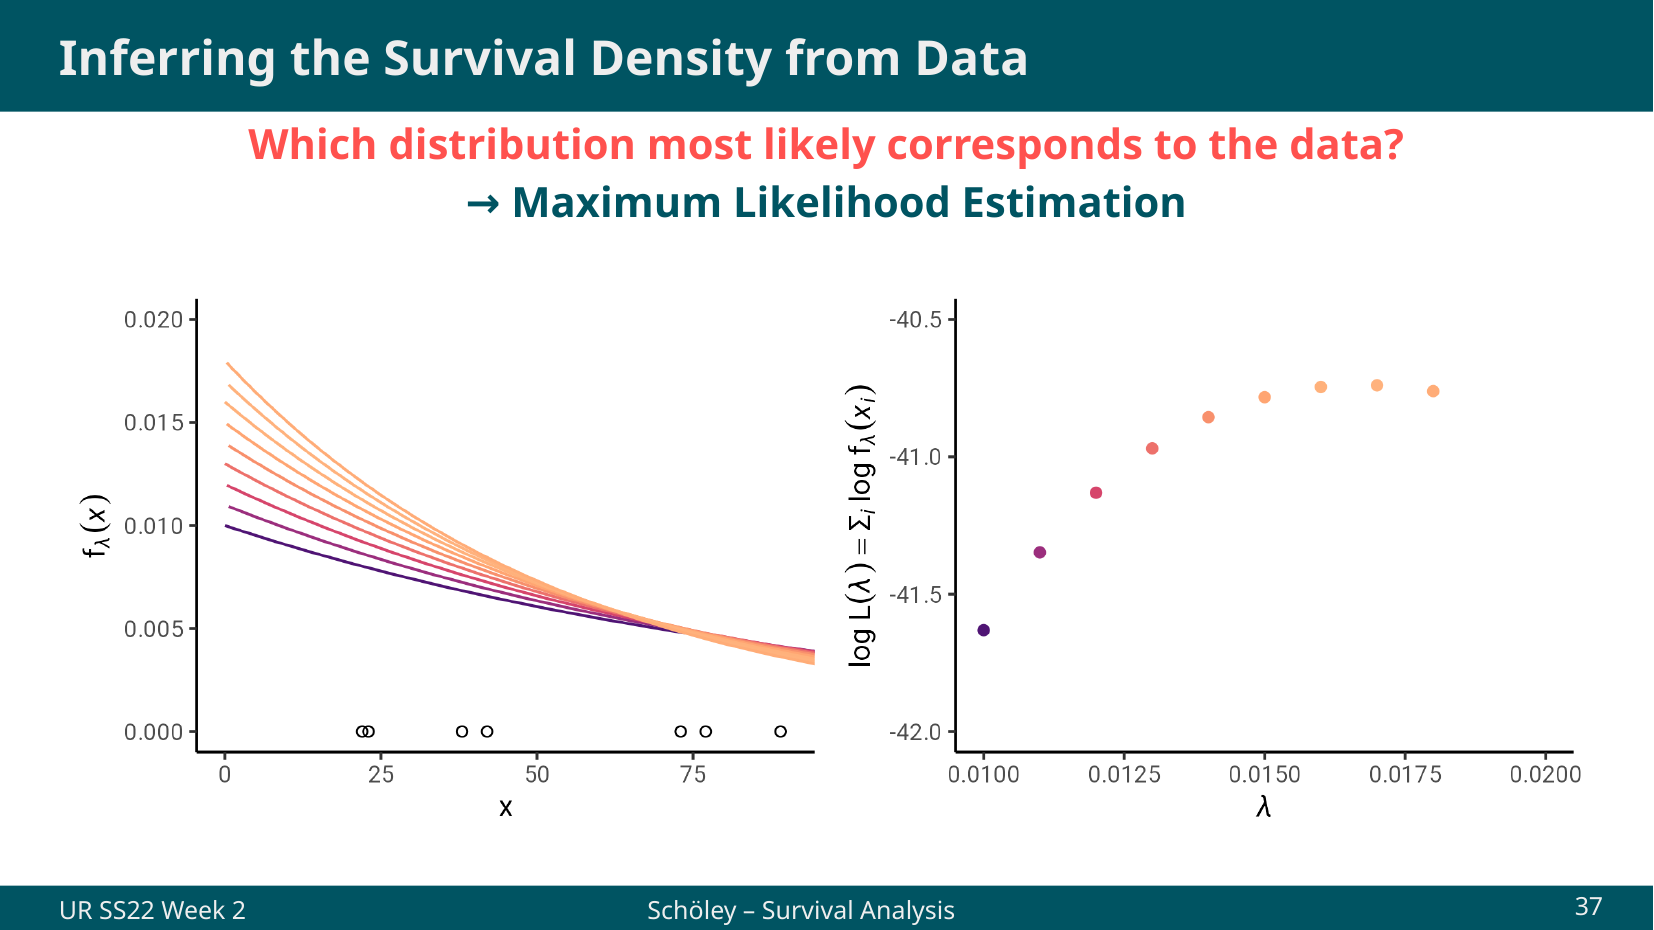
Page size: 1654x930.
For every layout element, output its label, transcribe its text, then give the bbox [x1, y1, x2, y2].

picture [49, 269, 1603, 852]
text_box Which distribution most likely corresponds to the data? → Maximum Likelihood Estimation [19, 107, 1634, 310]
title Inferring the Survival Density from Data [58, 0, 1594, 107]
